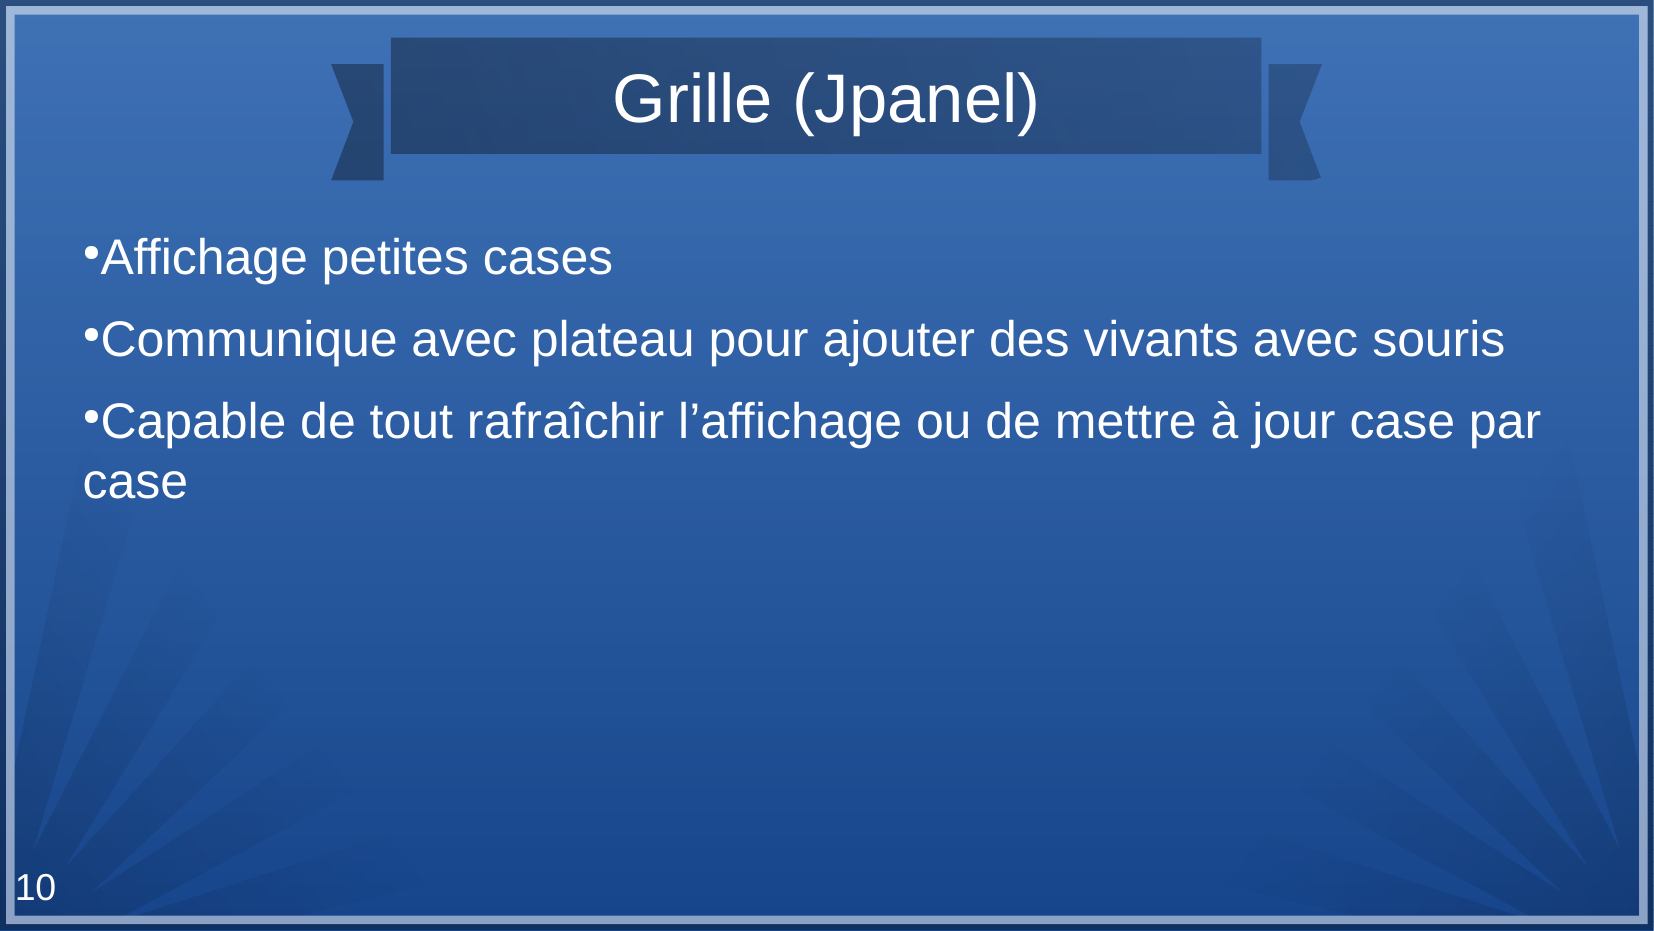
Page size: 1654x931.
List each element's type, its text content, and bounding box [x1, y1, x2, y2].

title Grille (Jpanel) [389, 35, 1264, 154]
text_box <numéro> [0, 859, 657, 931]
list Affichage petites cases Communique avec plateau pour ajouter des vivants avec souris Capable de tout rafraîchir l’affichage ou de mettre à jour case par case [82, 224, 1571, 848]
